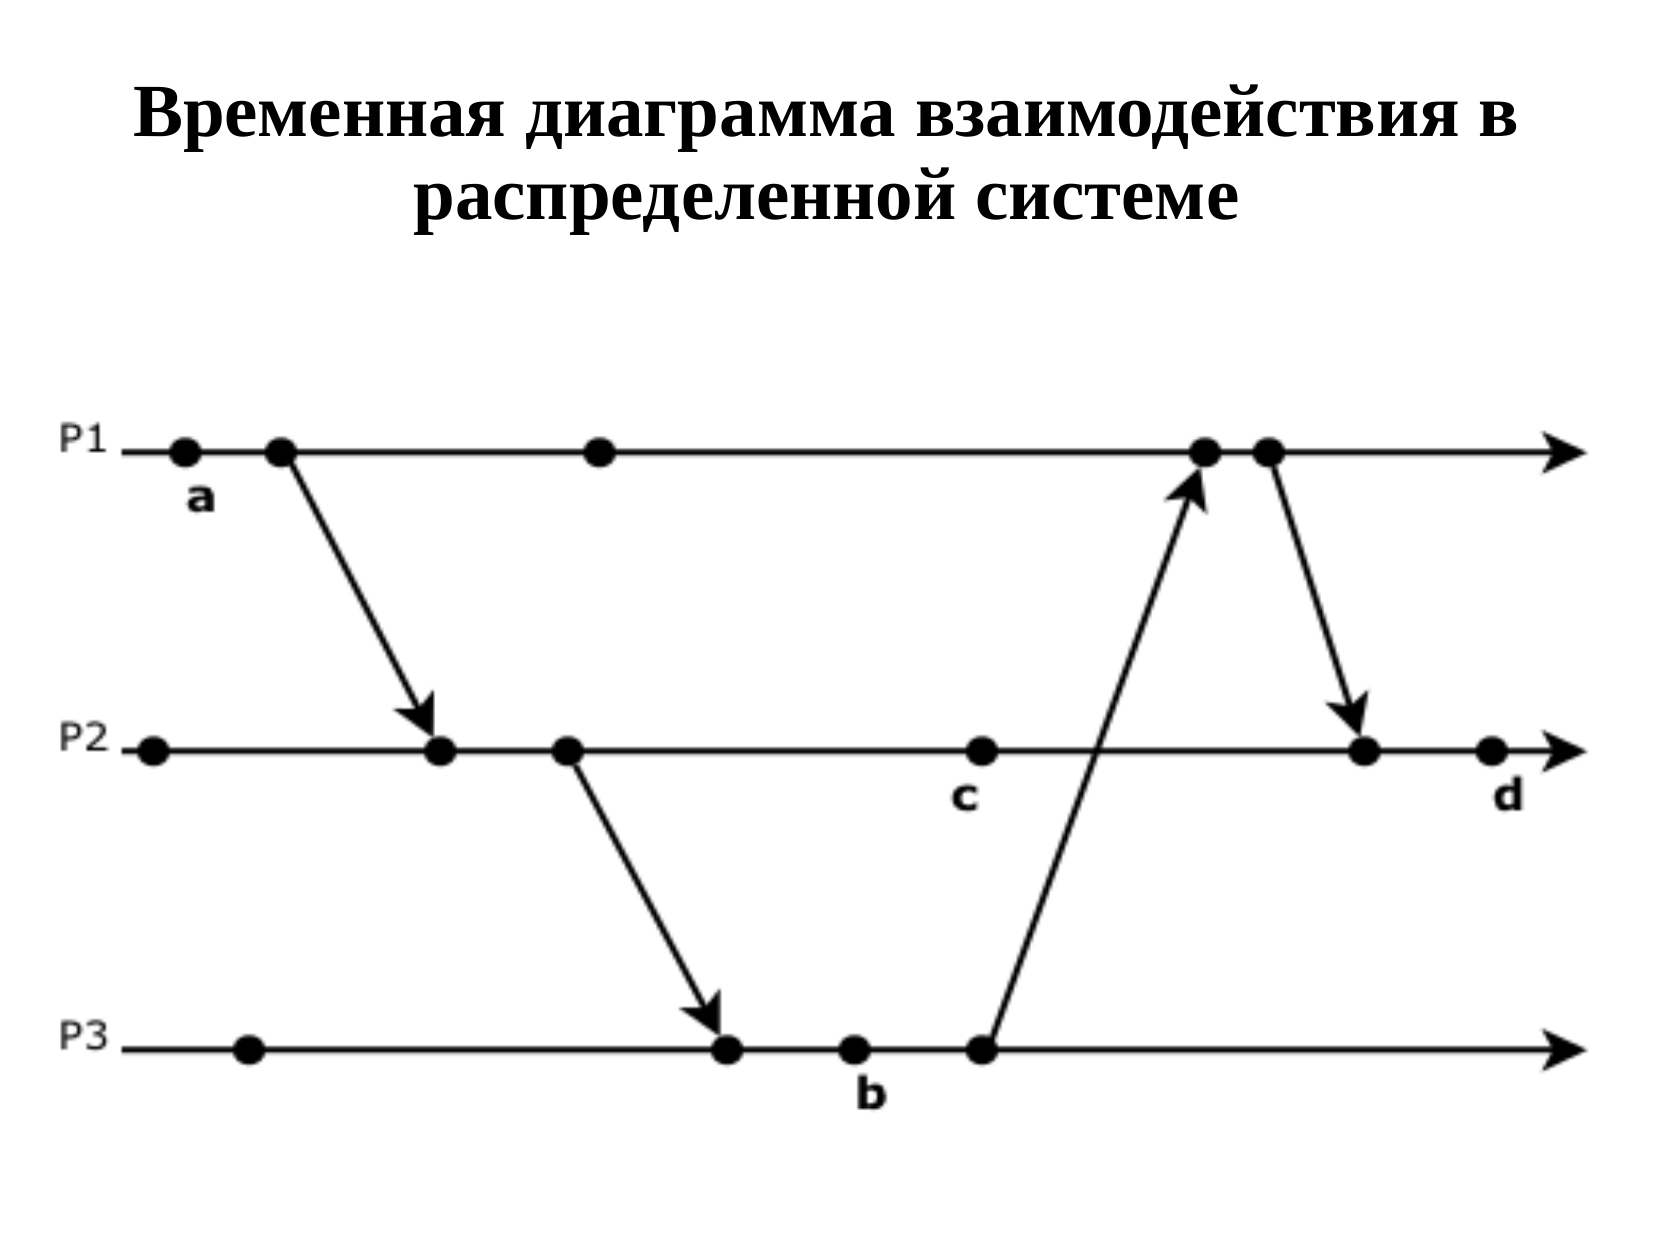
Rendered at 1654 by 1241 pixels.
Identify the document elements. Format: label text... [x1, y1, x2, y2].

picture [59, 414, 1595, 1123]
title Временная диаграмма взаимодействия в распределенной системе [82, 56, 1571, 250]
